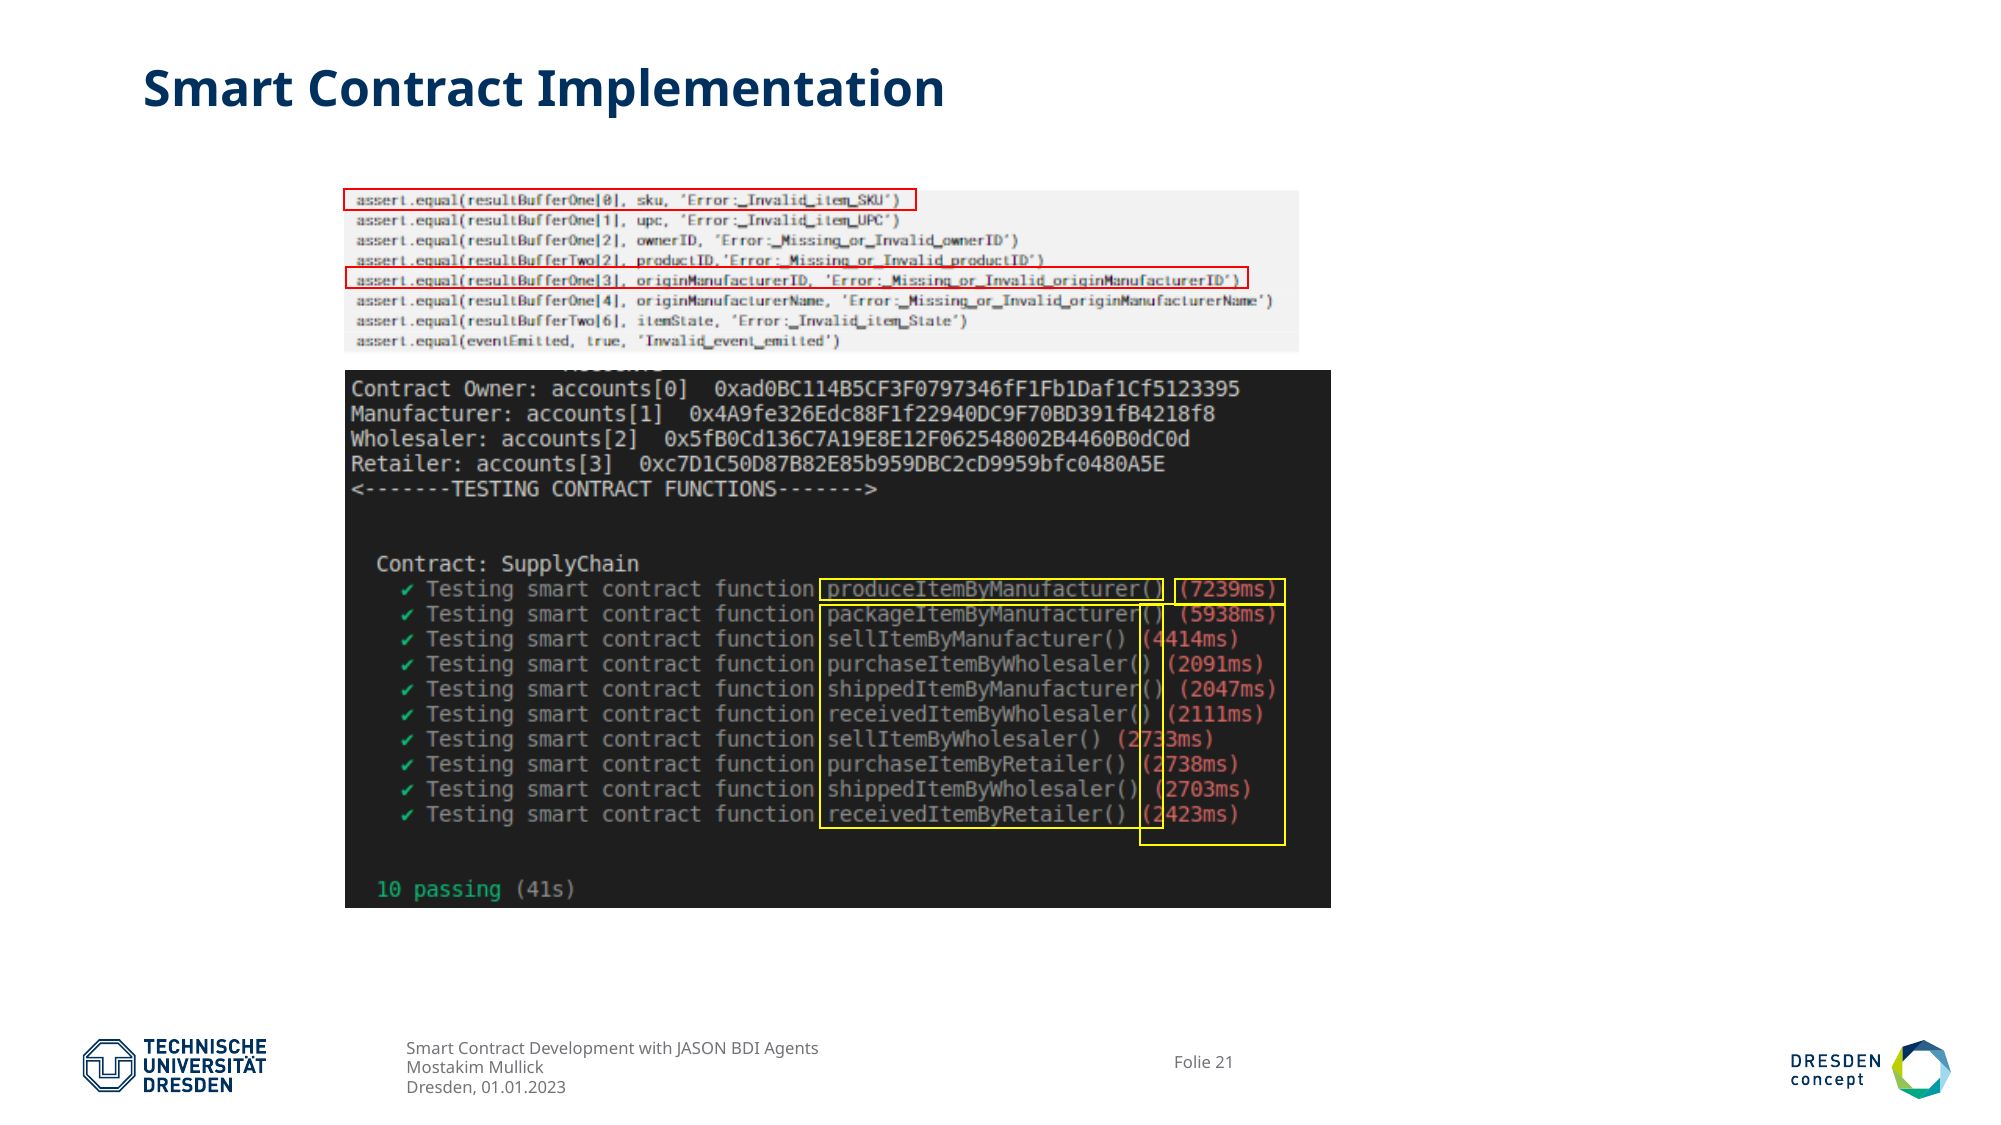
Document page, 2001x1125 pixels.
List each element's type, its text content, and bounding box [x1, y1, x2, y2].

picture [345, 370, 1331, 908]
text_box [143, 170, 1880, 228]
picture [345, 190, 915, 209]
picture [344, 189, 1299, 359]
title Smart Contract Implementation [143, 56, 1880, 170]
